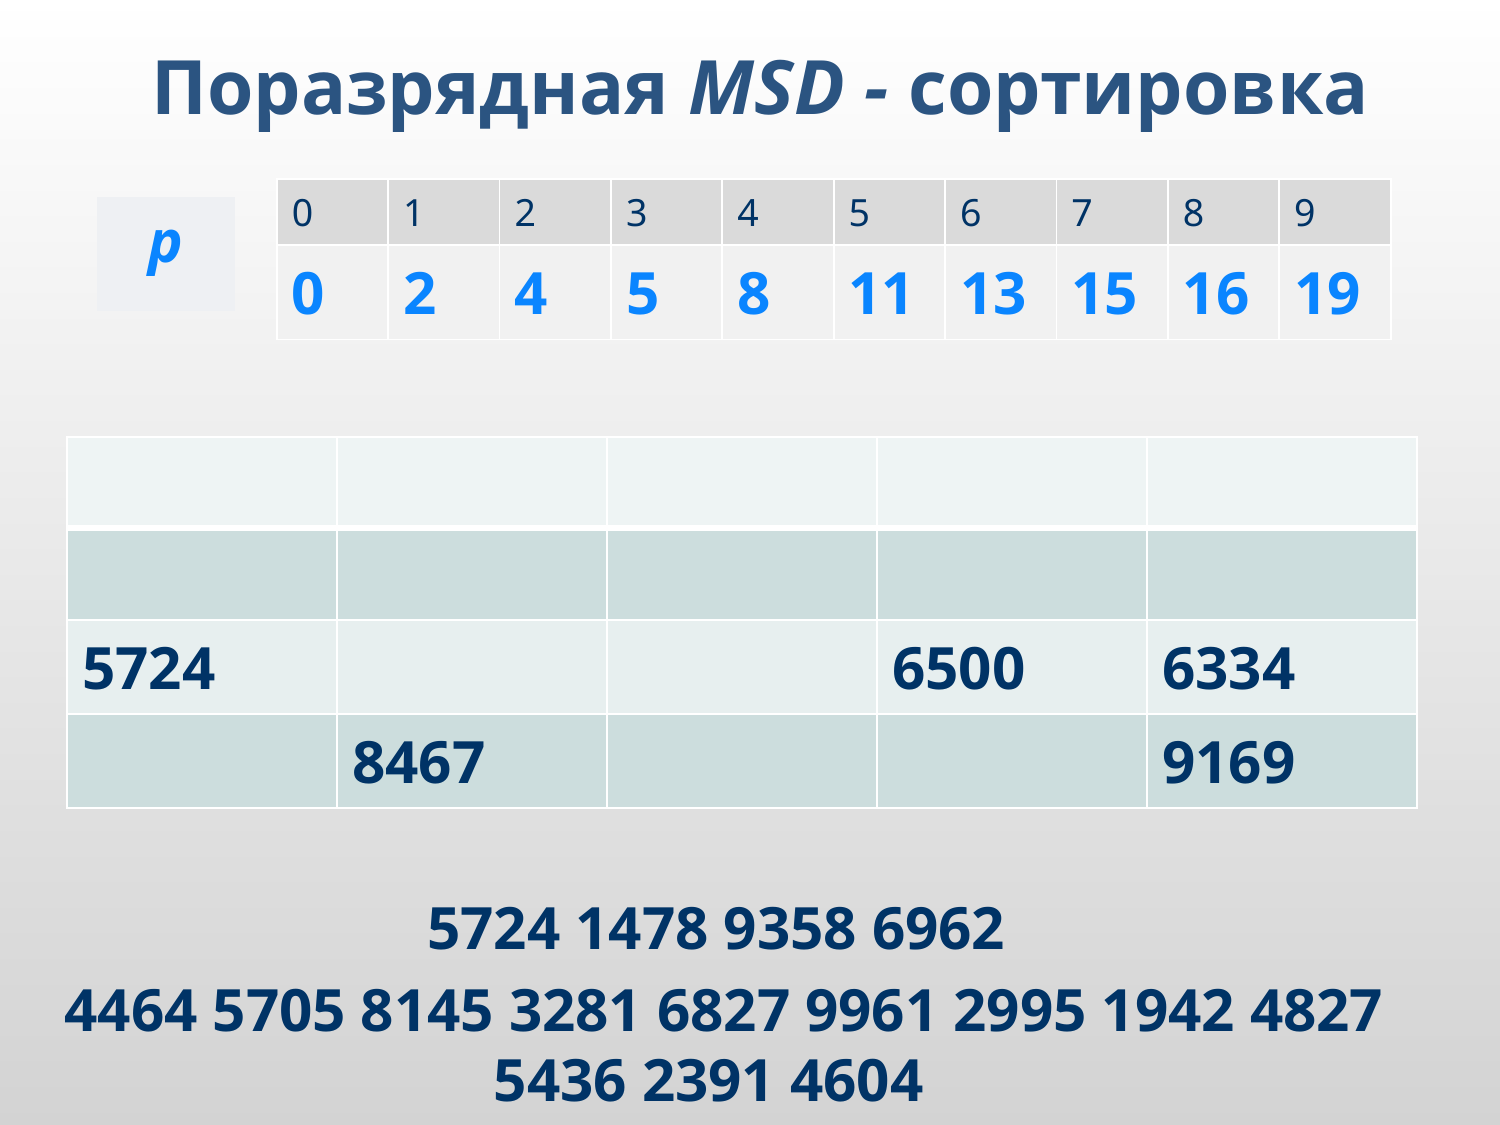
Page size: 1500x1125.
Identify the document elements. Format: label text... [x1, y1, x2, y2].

table_cell 8467 [338, 715, 606, 807]
table_cell 4 [500, 246, 610, 339]
text_box p [97, 197, 235, 311]
table_cell [608, 621, 876, 713]
table_header [338, 438, 606, 525]
table_cell [608, 715, 876, 807]
table_cell 19 [1280, 246, 1390, 339]
table_header 1 [389, 180, 499, 244]
table_cell 5 [612, 246, 721, 339]
table_cell [68, 531, 336, 619]
table_cell 13 [946, 246, 1056, 339]
table_cell 8 [723, 246, 833, 339]
table_cell 0 [278, 246, 387, 339]
table_header 7 [1057, 180, 1167, 244]
table_cell 16 [1169, 246, 1278, 339]
table_header [608, 438, 876, 525]
table_cell 6334 [1148, 621, 1416, 713]
table_header 3 [612, 180, 721, 244]
table_cell 2 [389, 246, 499, 339]
text_box 5724 1478 9358 6962 4464 5705 8145 3281 6827 9961 2995 1942 4827 5436 2391 4604 [0, 883, 1433, 1121]
table_cell 5724 [68, 621, 336, 713]
table_cell [1148, 531, 1416, 619]
table_header 8 [1169, 180, 1278, 244]
table_cell 9169 [1148, 715, 1416, 807]
table_header 4 [723, 180, 833, 244]
table_cell [878, 715, 1146, 807]
table_cell [878, 531, 1146, 619]
table_cell [608, 531, 876, 619]
table_header 6 [946, 180, 1056, 244]
table_cell 11 [835, 246, 944, 339]
table_header 0 [278, 180, 387, 244]
table_cell [338, 531, 606, 619]
table_cell [68, 715, 336, 807]
table_cell 6500 [878, 621, 1146, 713]
table_header [878, 438, 1146, 525]
table_header 9 [1280, 180, 1390, 244]
table_header [68, 438, 336, 525]
text_box Поразрядная MSD - сортировка [85, 47, 1436, 123]
table_header [1148, 438, 1416, 525]
table_cell 15 [1057, 246, 1167, 339]
table_header 5 [835, 180, 944, 244]
table_cell [338, 621, 606, 713]
table_header 2 [500, 180, 610, 244]
